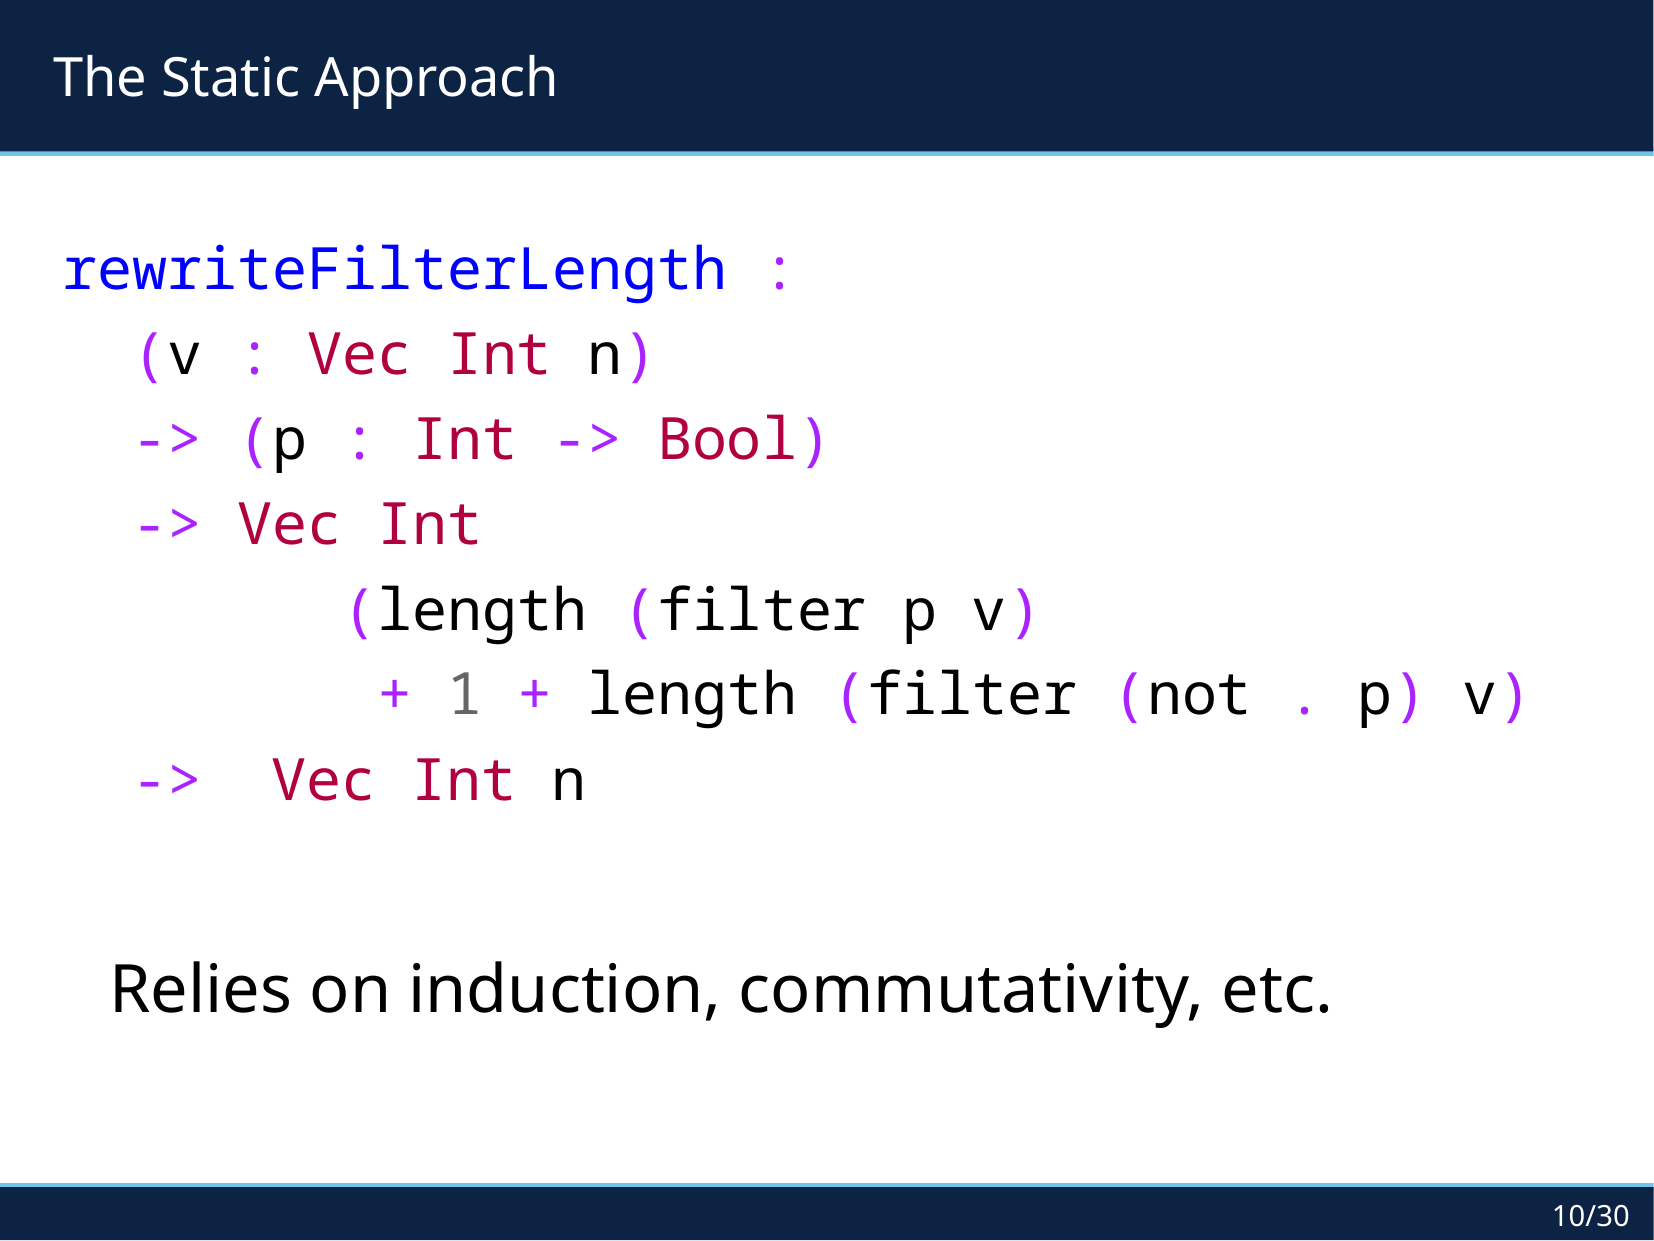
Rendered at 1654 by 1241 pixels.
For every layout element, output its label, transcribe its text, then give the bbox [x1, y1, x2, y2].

text_box Relies on induction, commutativity, etc. [94, 938, 1512, 1034]
title The Static Approach [0, 0, 1654, 152]
text_box rewriteFilterLength : (v : Vec Int n) -> (p : Int -> Bool) -> Vec Int (length (filter p v) + 1 + length (filter (not . p) v) -> Vec Int n [47, 292, 1571, 1008]
